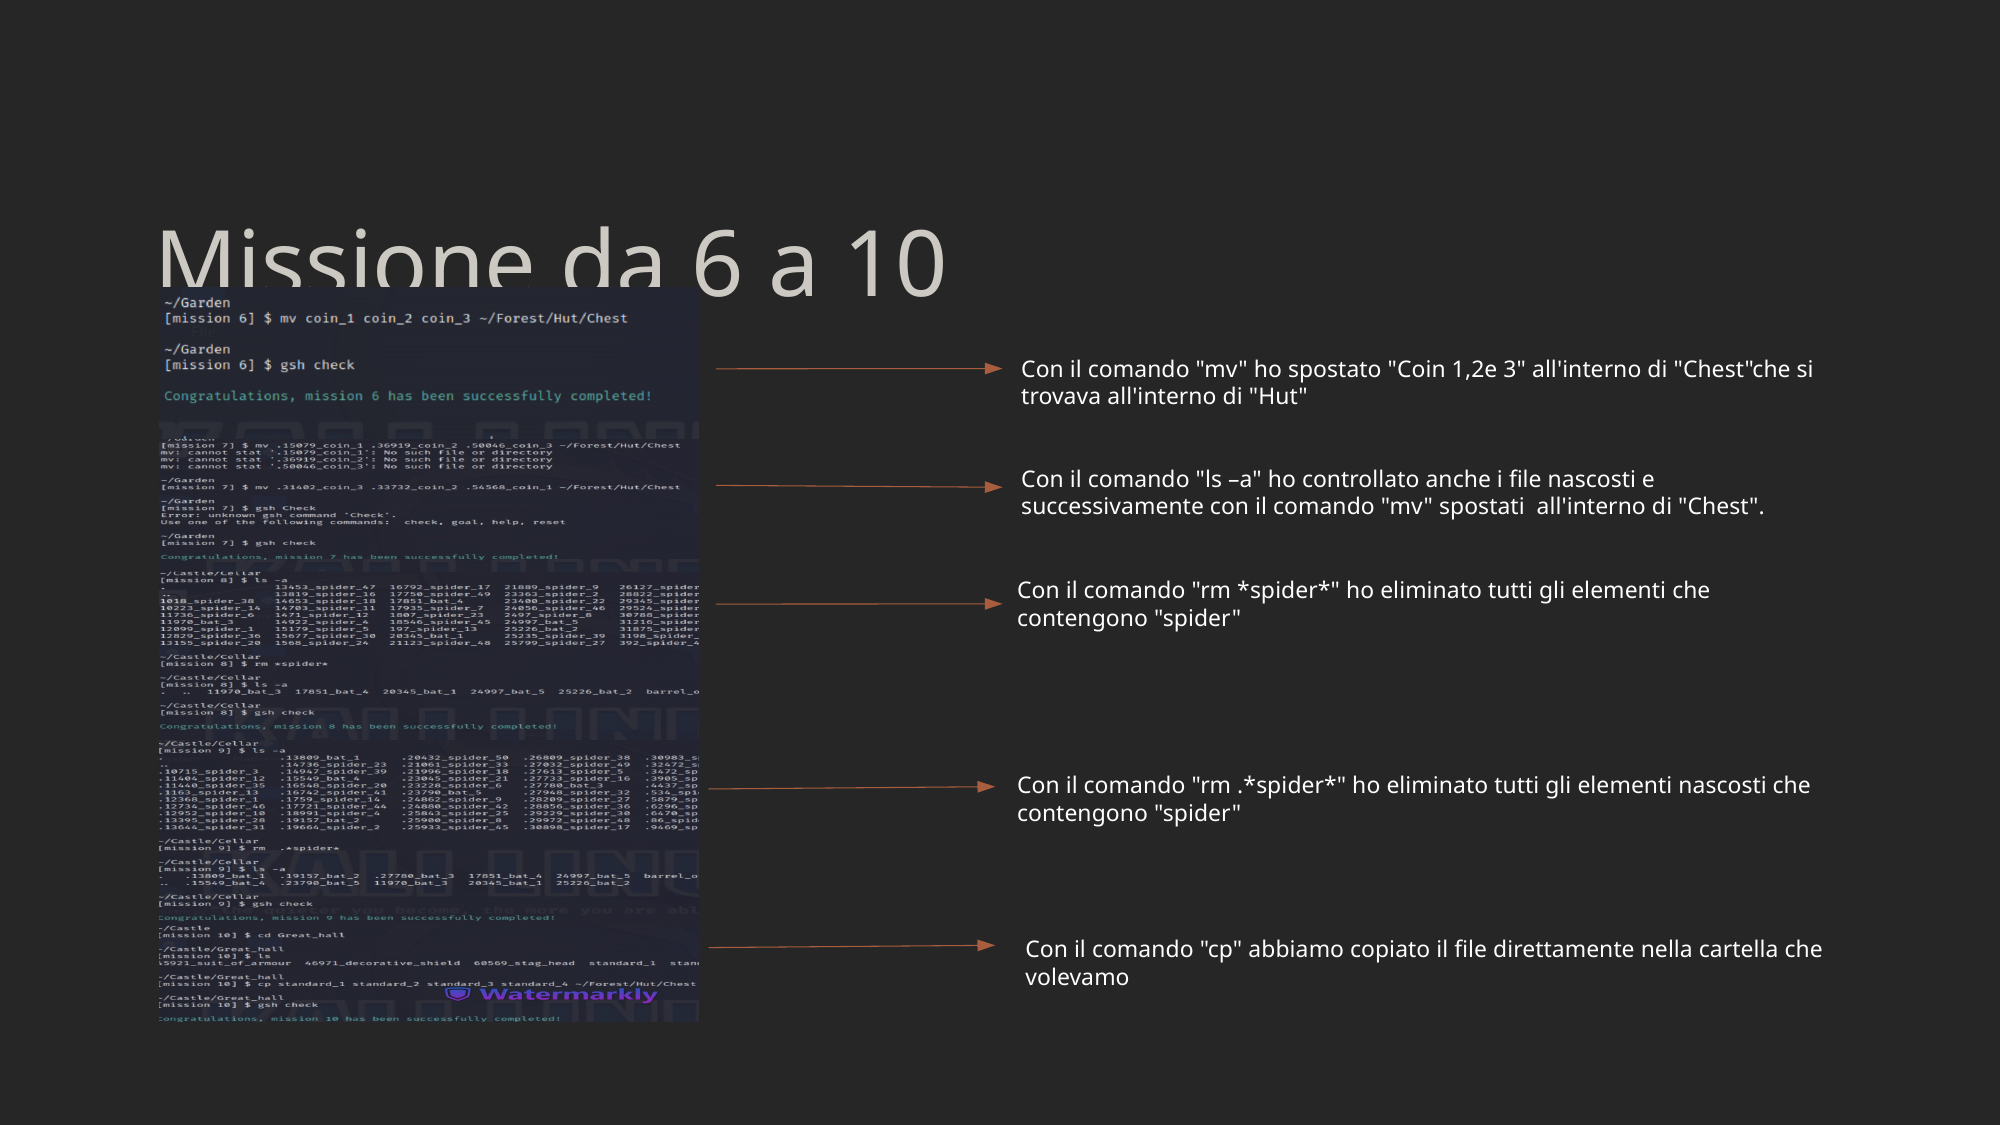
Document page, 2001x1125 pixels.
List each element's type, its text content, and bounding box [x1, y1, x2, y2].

text_box Con il comando "mv" ho spostato "Coin 1,2e 3" all'interno di "Chest"che si trovava all'interno di "Hut" [1006, 346, 1854, 418]
text_box Con il comando "rm *spider*" ho eliminato tutti gli elementi che contengono "spider" [1002, 568, 1851, 639]
text_box Con il comando "ls –a" ho controllato anche i file nascosti e successivamente con il comando "mv" spostati all'interno di "Chest". [1006, 456, 1855, 528]
text_box Con il comando "cp" abbiamo copiato il file direttamente nella cartella che volevamo [1010, 927, 1850, 971]
picture [159, 287, 699, 1022]
title Missione da 6 a 10 [139, 143, 1850, 322]
text_box Con il comando "rm .*spider*" ho eliminato tutti gli elementi nascosti che contengono "spider" [1002, 763, 1851, 835]
